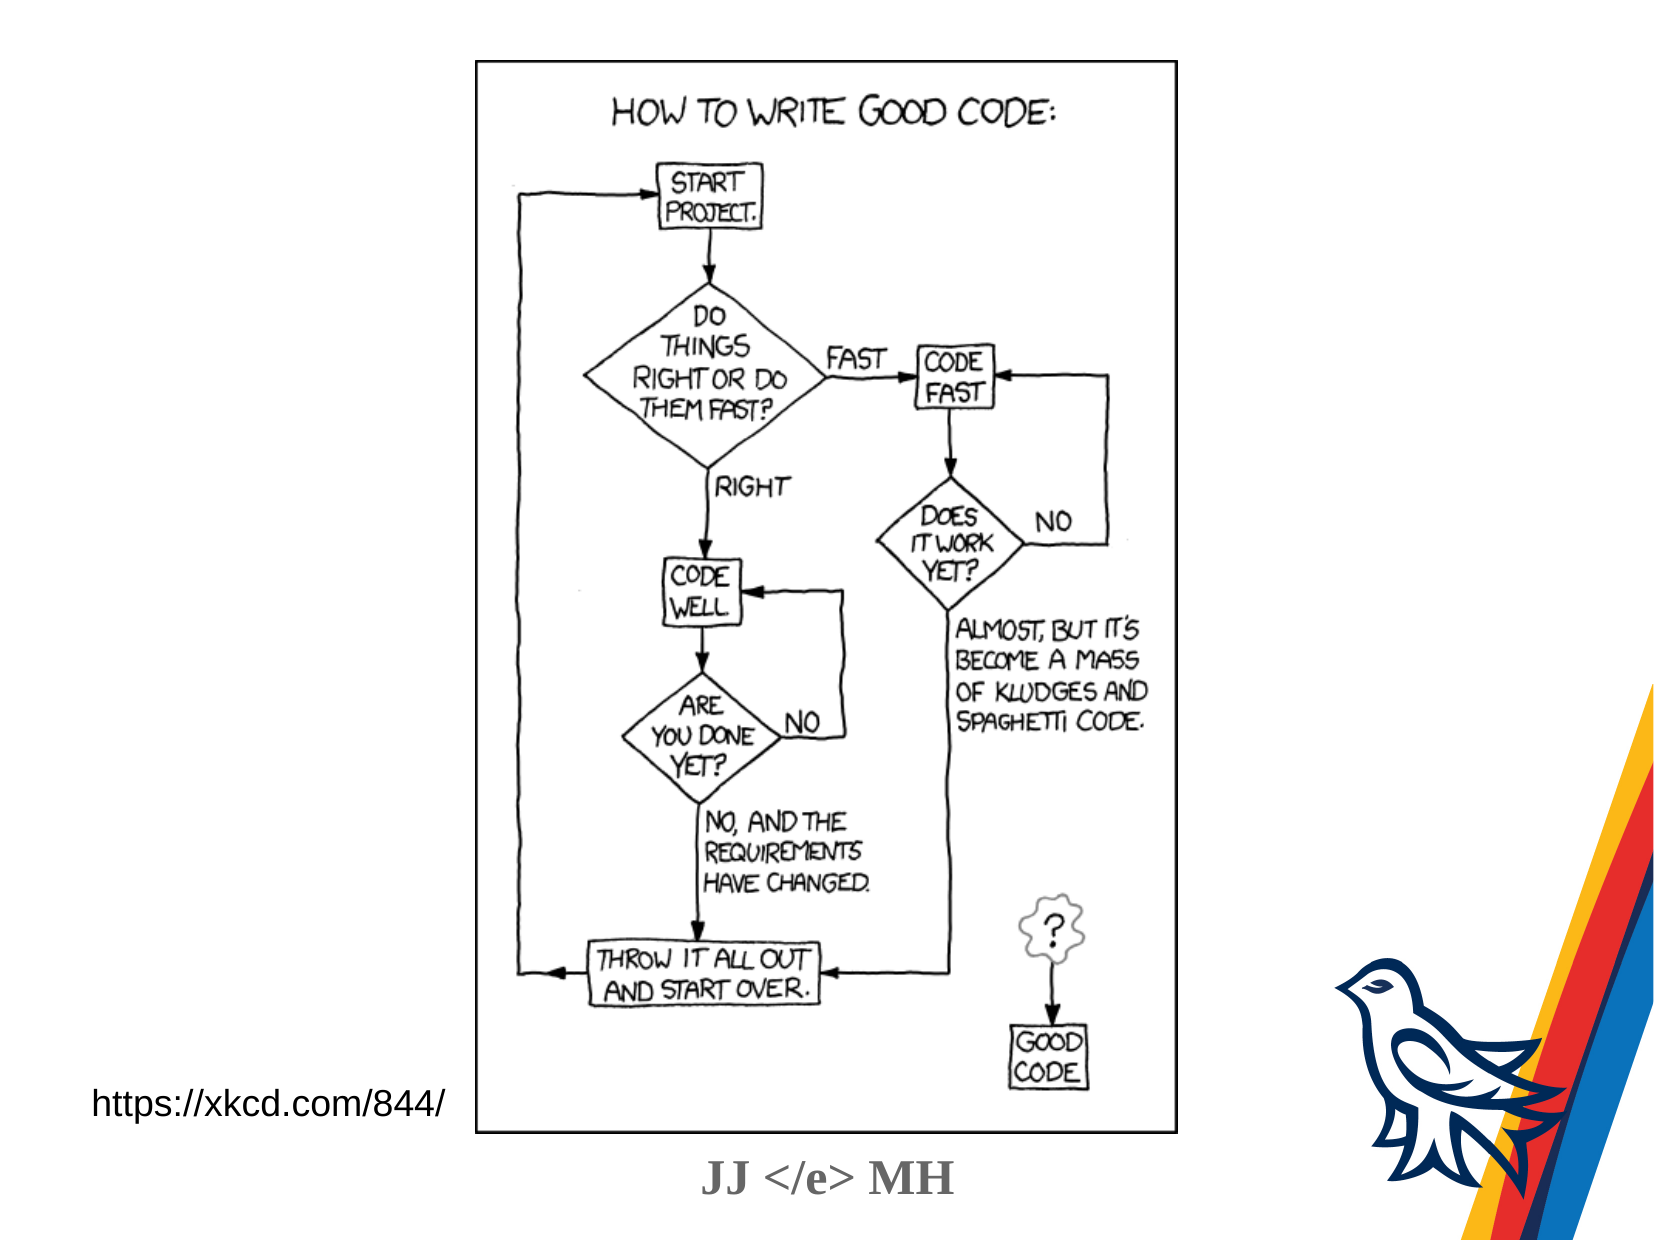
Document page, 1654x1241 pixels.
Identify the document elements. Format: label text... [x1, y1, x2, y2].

picture [475, 60, 1178, 1134]
text_box https://xkcd.com/844/ [76, 1074, 461, 1132]
picture [1324, 684, 1654, 1240]
